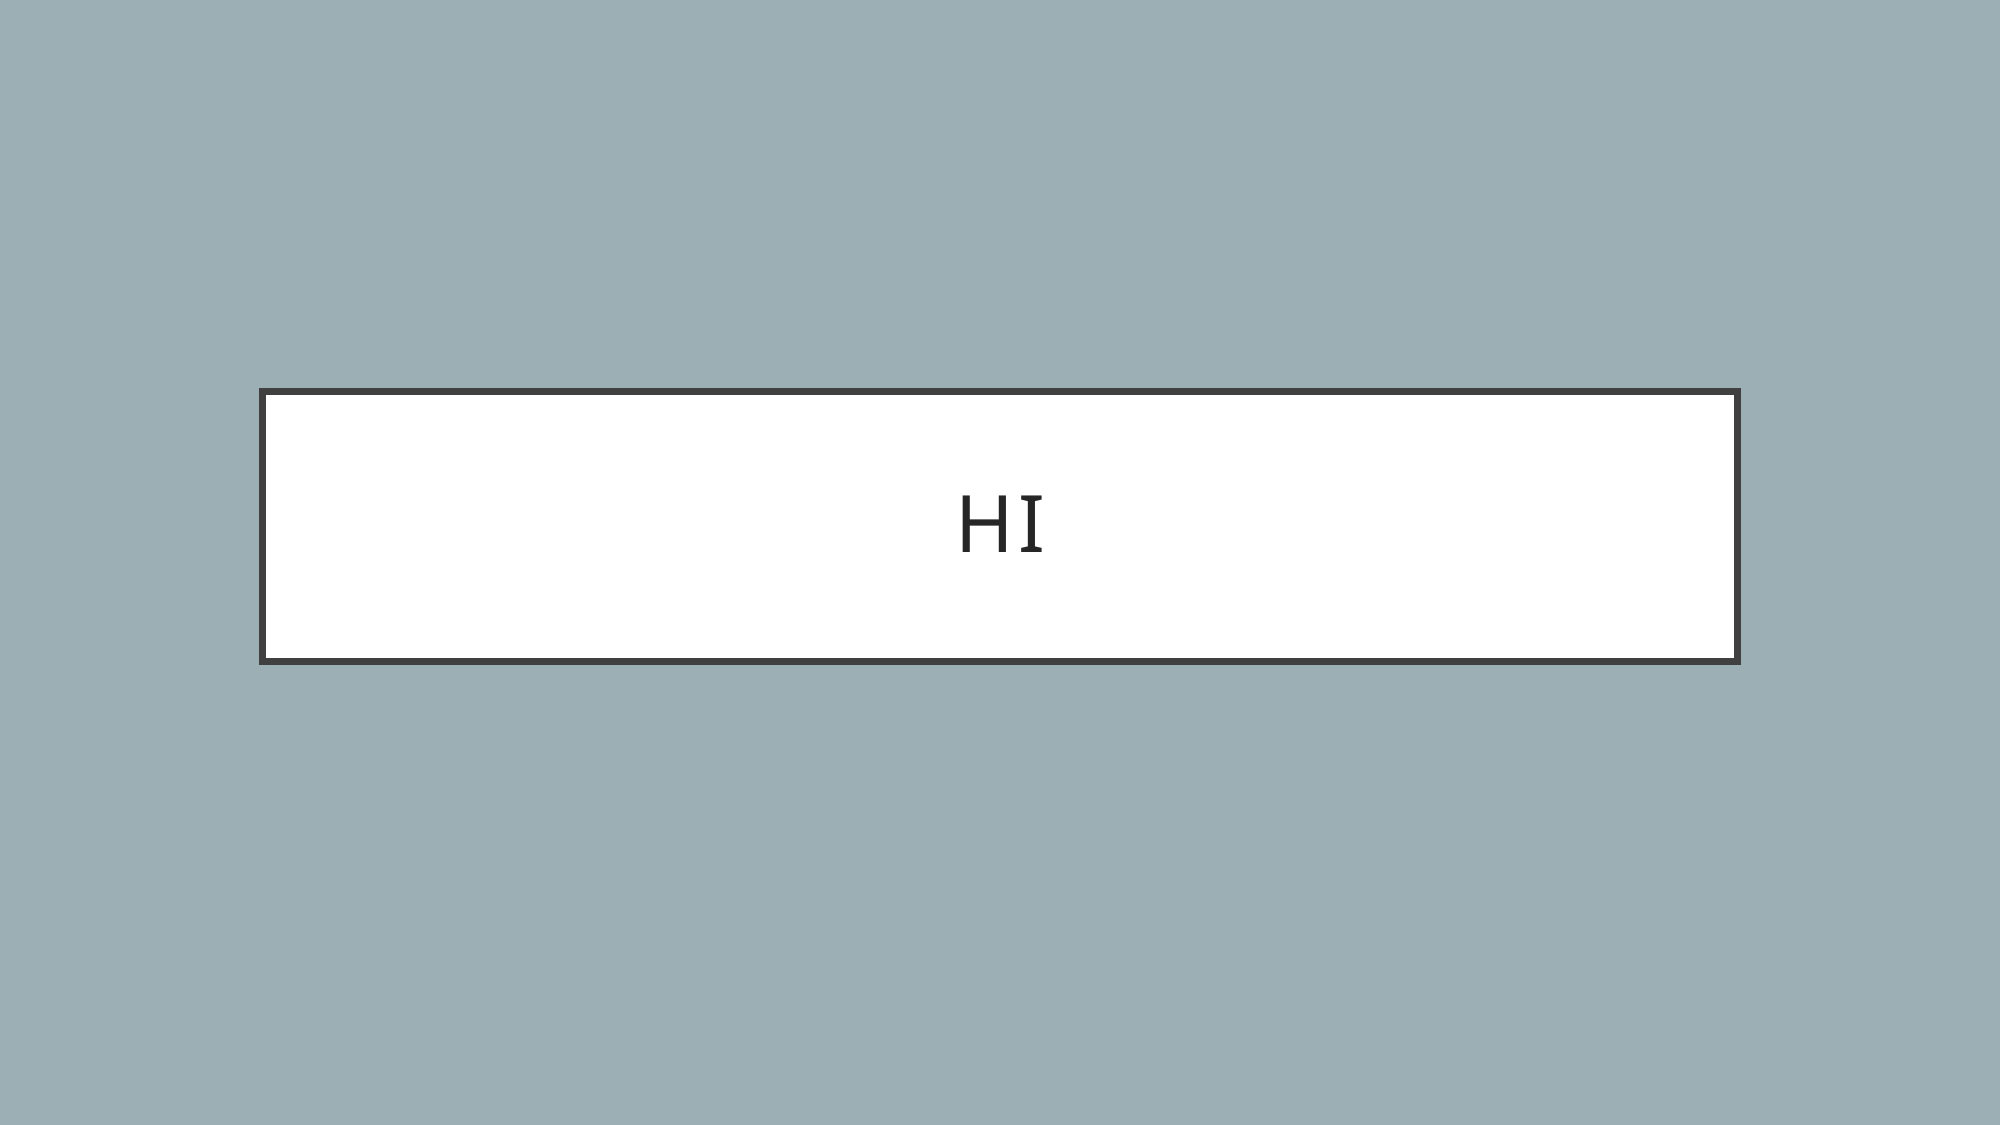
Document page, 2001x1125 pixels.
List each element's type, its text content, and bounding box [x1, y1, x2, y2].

title hi [262, 391, 1738, 662]
